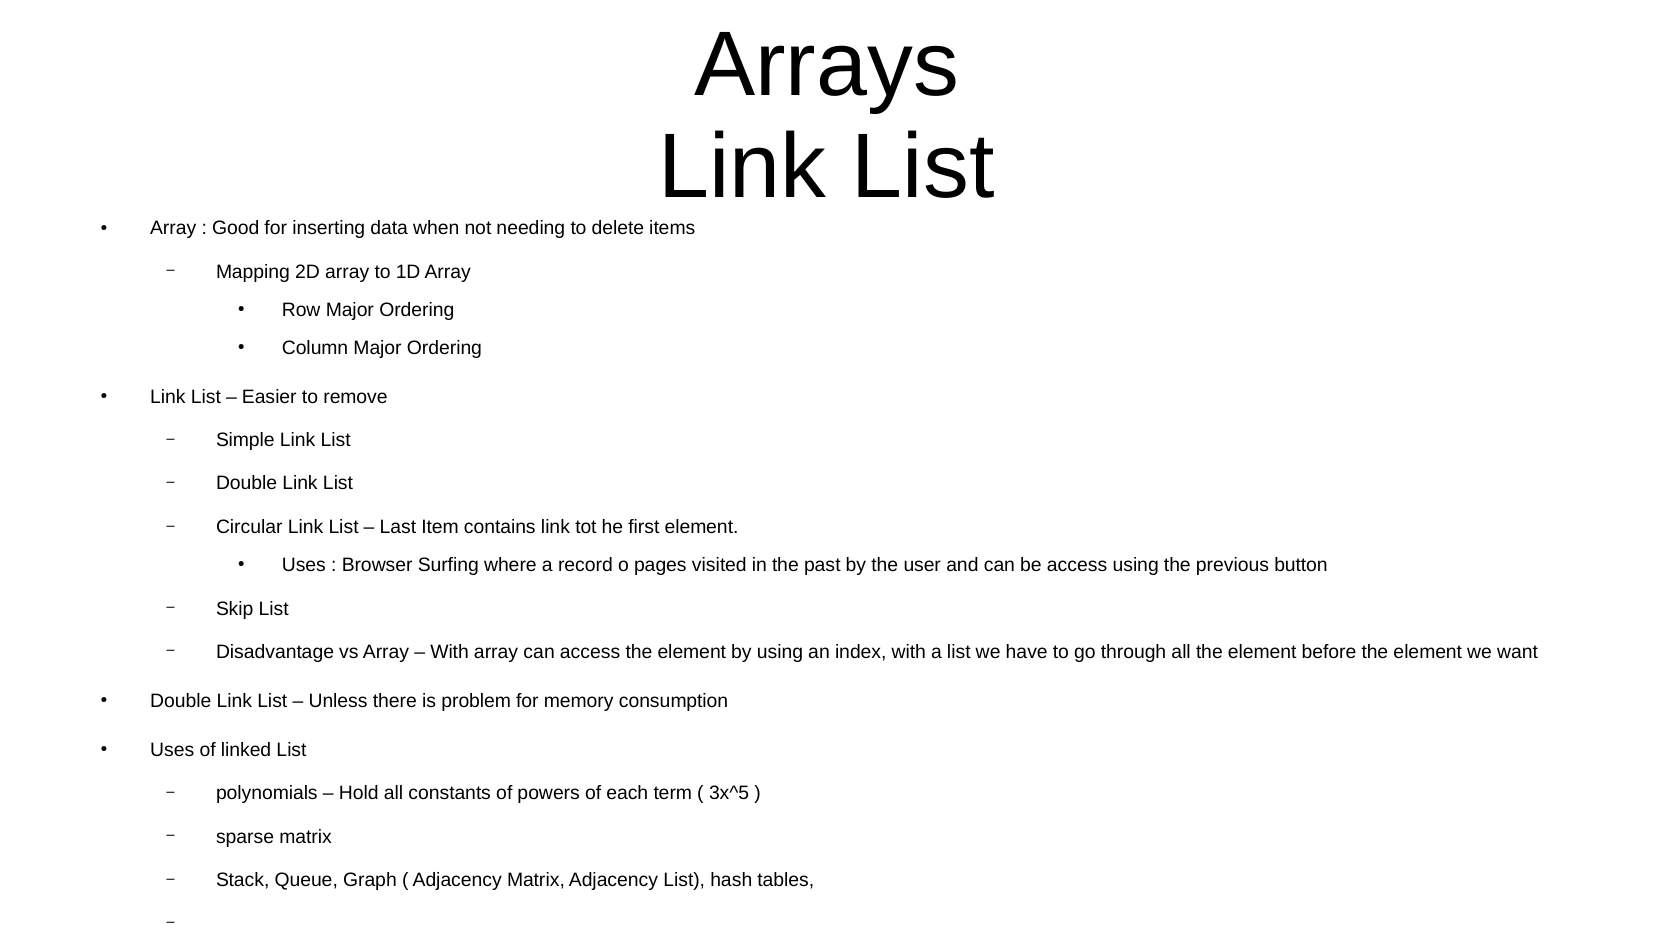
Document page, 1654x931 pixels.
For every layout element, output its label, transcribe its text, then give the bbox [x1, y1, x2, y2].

list Array : Good for inserting data when not needing to delete items Mapping 2D array to 1D Array Row Major Ordering Column Major Ordering Link List – Easier to remove Simple Link List Double Link List Circular Link List – Last Item contains link tot he first element. Uses : Browser Surfing where a record o pages visited in the past by the user and can be access using the previous button Skip List Disadvantage vs Array – With array can access the element by using an index, with a list we have to go through all the element before the element we want Double Link List – Unless there is problem for memory consumption Uses of linked List polynomials – Hold all constants of powers of each term ( 3x^5 ) sparse matrix Stack, Queue, Graph ( Adjacency Matrix, Adjacency List), hash tables, [84, 217, 1621, 899]
title Arrays Link List [82, 12, 1571, 218]
